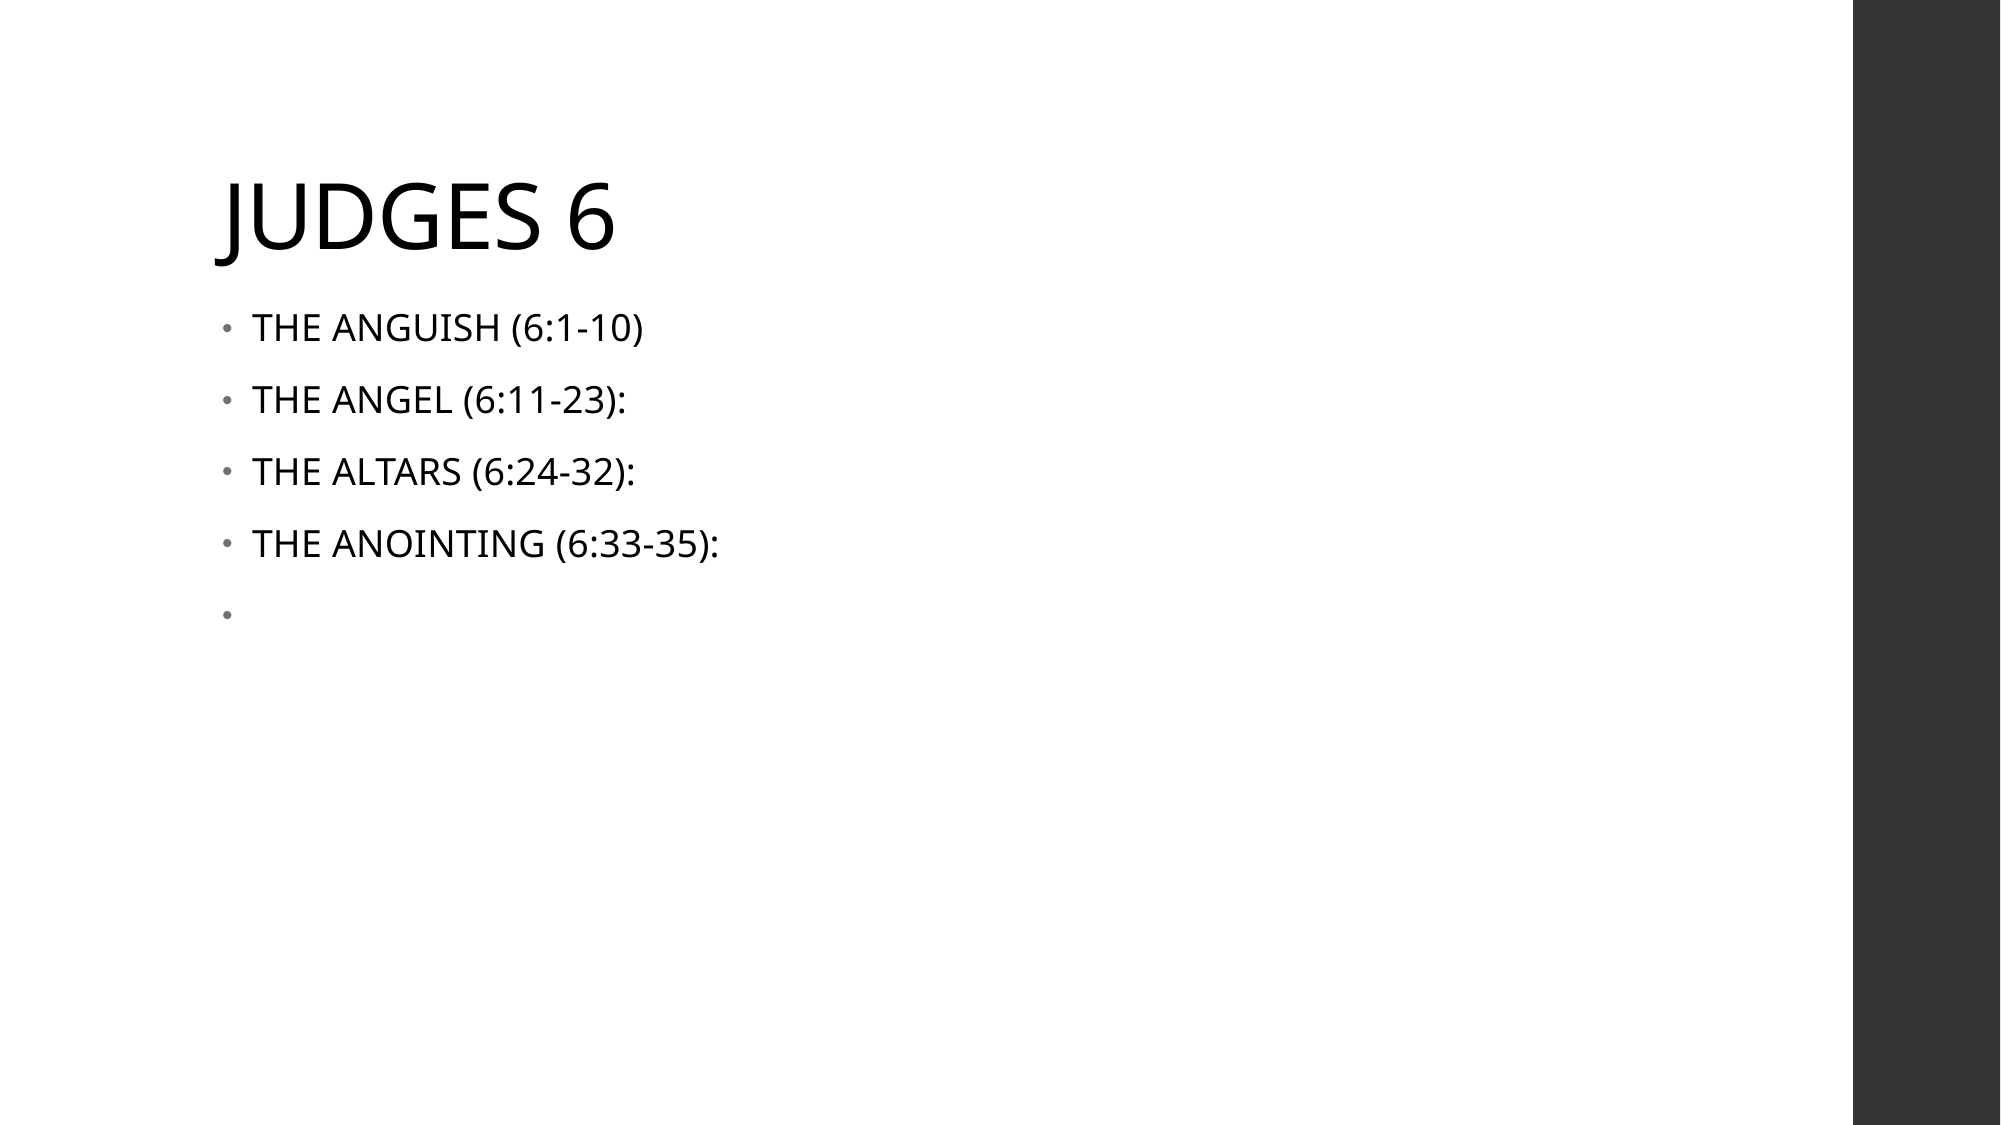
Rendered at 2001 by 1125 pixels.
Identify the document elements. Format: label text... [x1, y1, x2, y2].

title JUDGES 6 [206, 60, 1797, 278]
list THE ANGUISH (6:1-10) THE ANGEL (6:11-23): THE ALTARS (6:24-32): THE ANOINTING (6:33-35): [206, 299, 1617, 1014]
